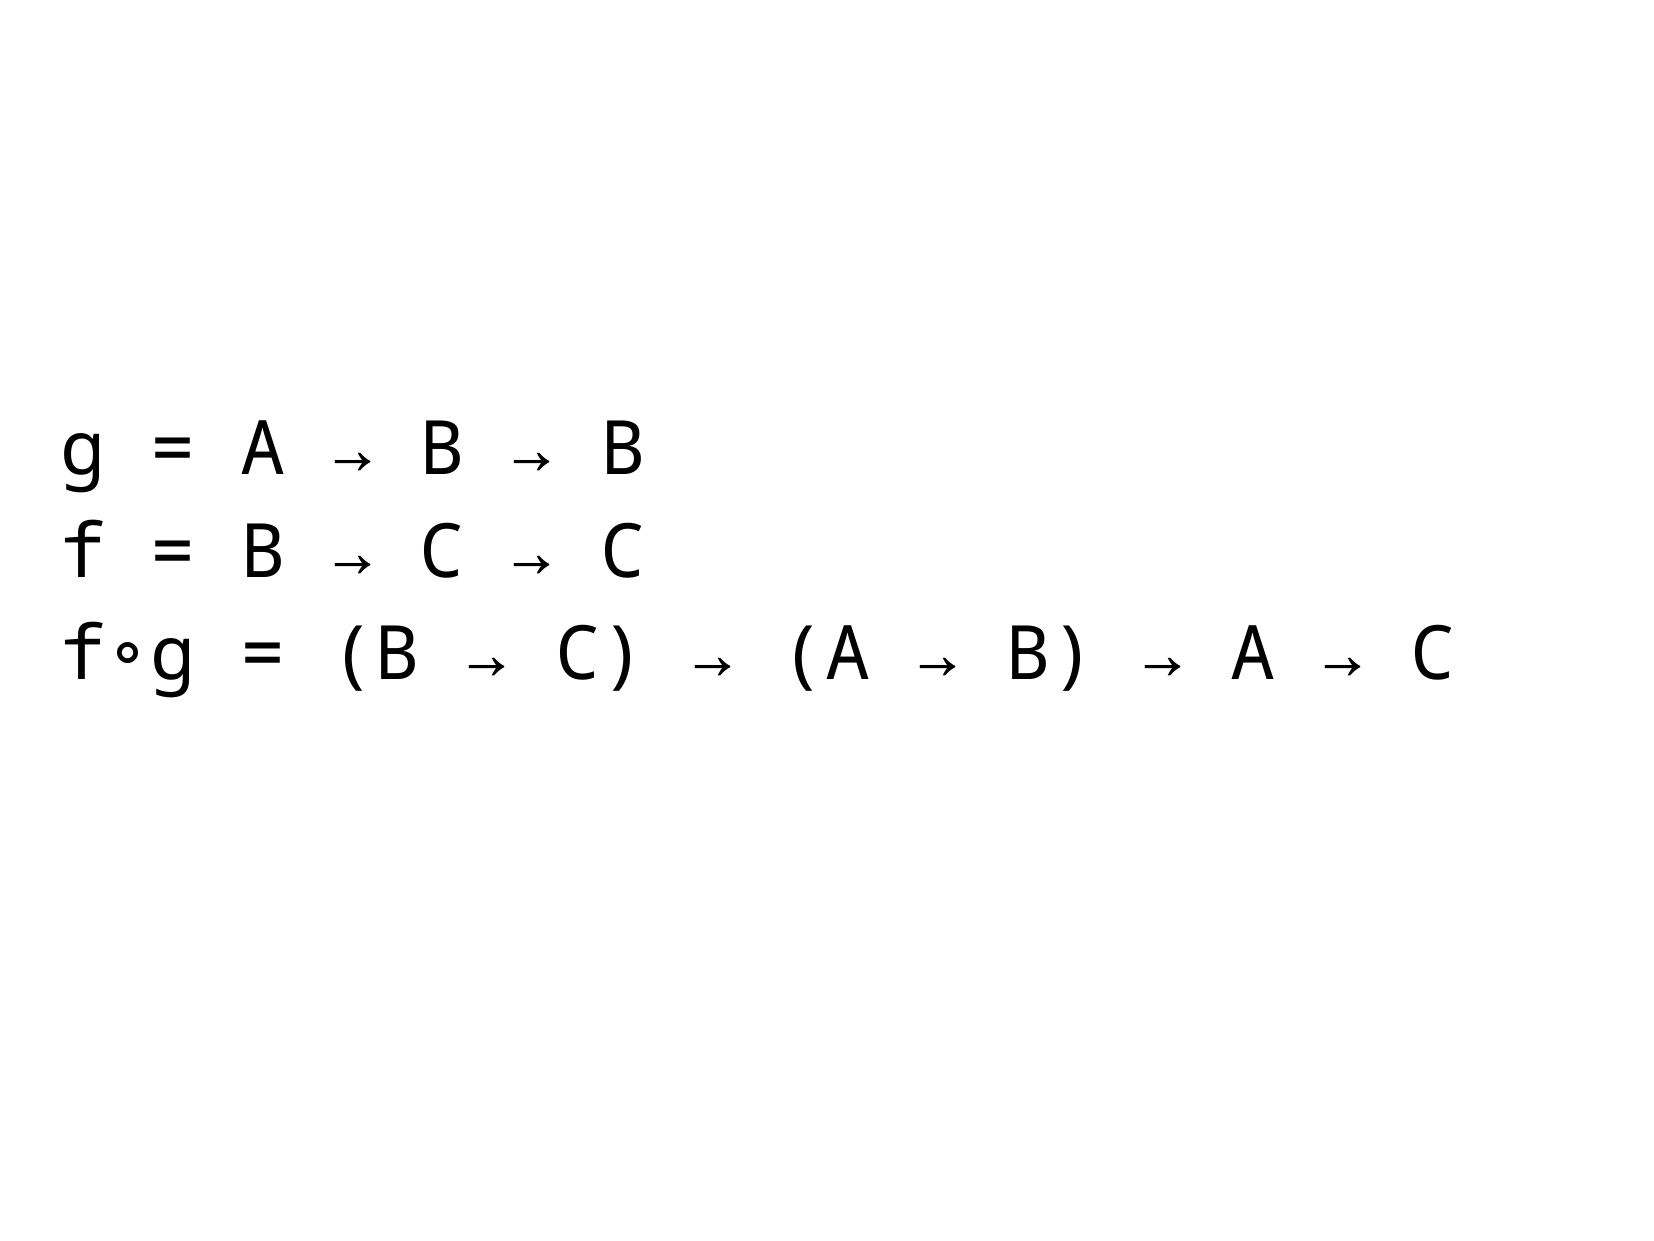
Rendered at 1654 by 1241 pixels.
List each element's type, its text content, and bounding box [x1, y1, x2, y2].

title g = A → B → B f = B → C → C f∘g = (B → C) → (A → B) → A → C [60, 336, 1606, 947]
